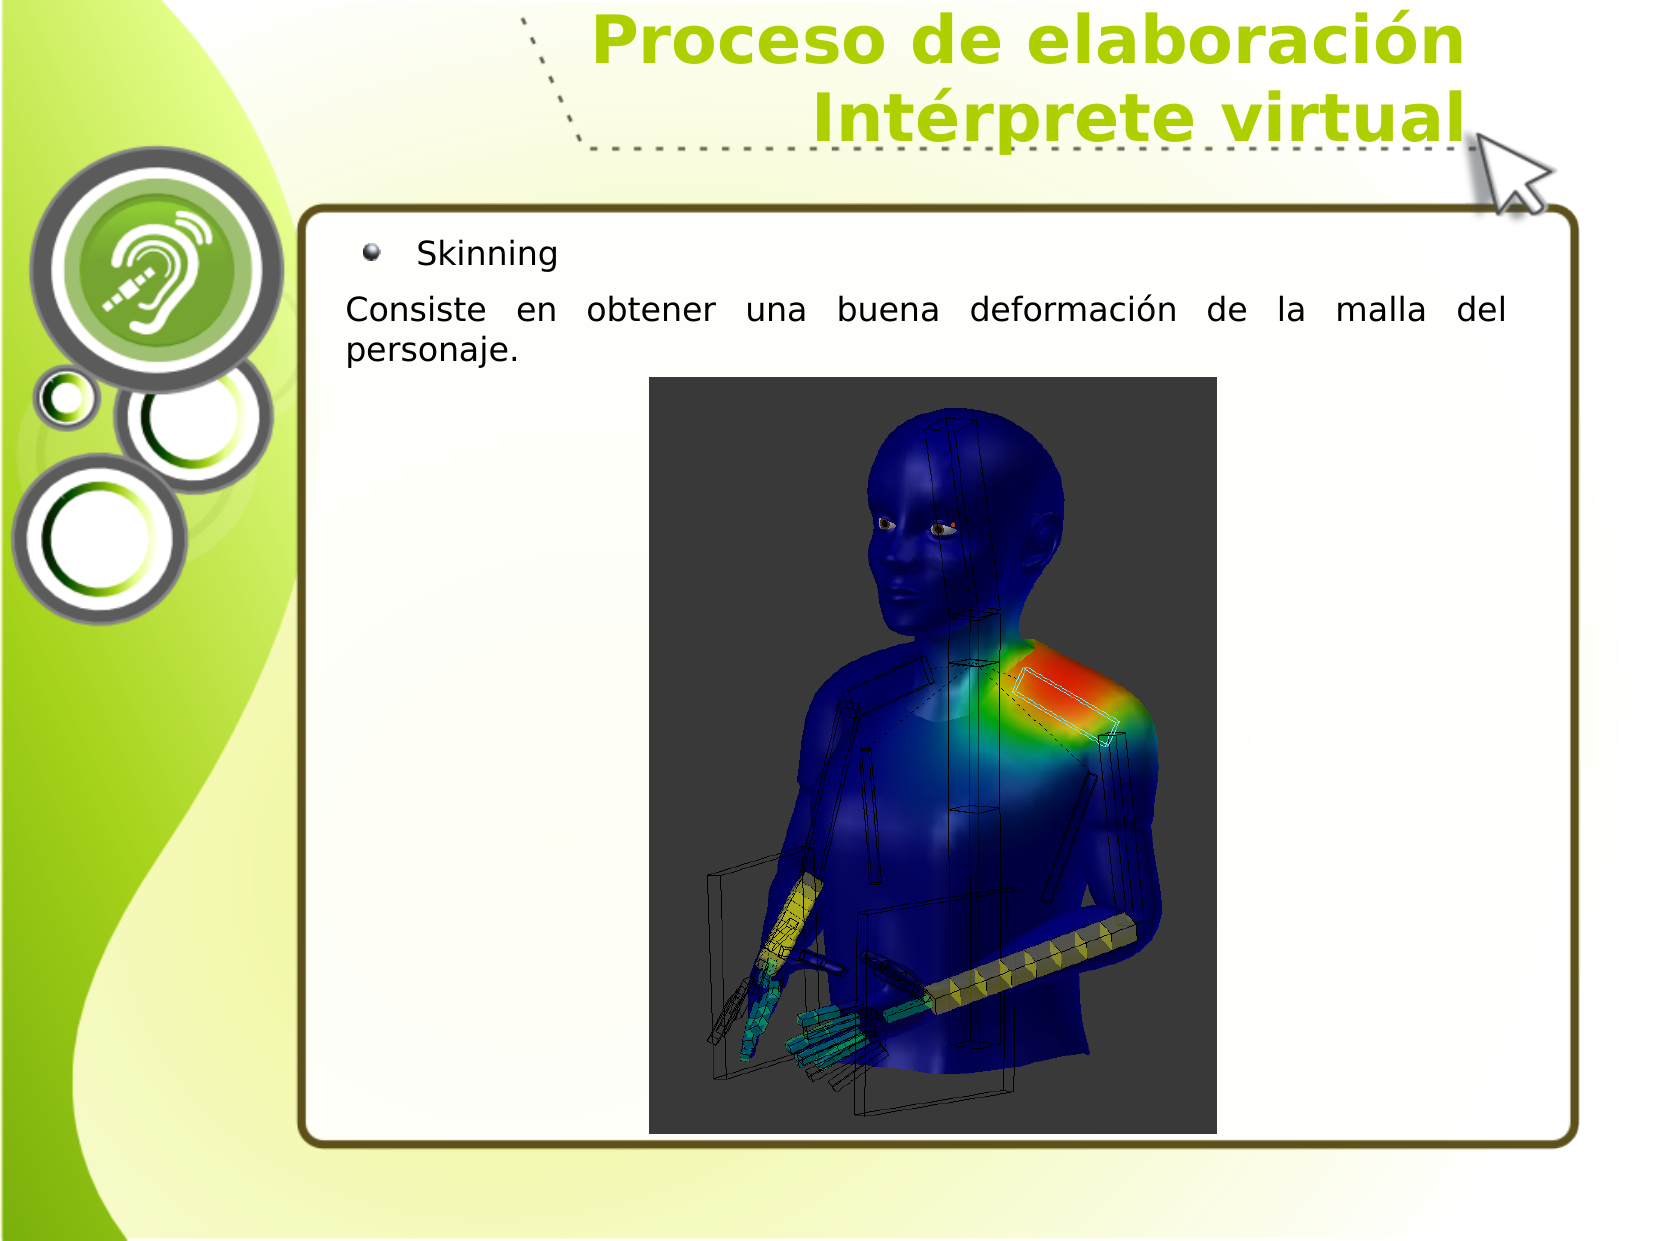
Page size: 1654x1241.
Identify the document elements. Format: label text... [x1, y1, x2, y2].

picture [0, 0, 1654, 1241]
text_box Proceso de elaboración Intérprete virtual [561, 0, 1506, 165]
text_box Skinning Consiste en obtener una buena deformación de la malla del personaje. [330, 224, 1524, 438]
